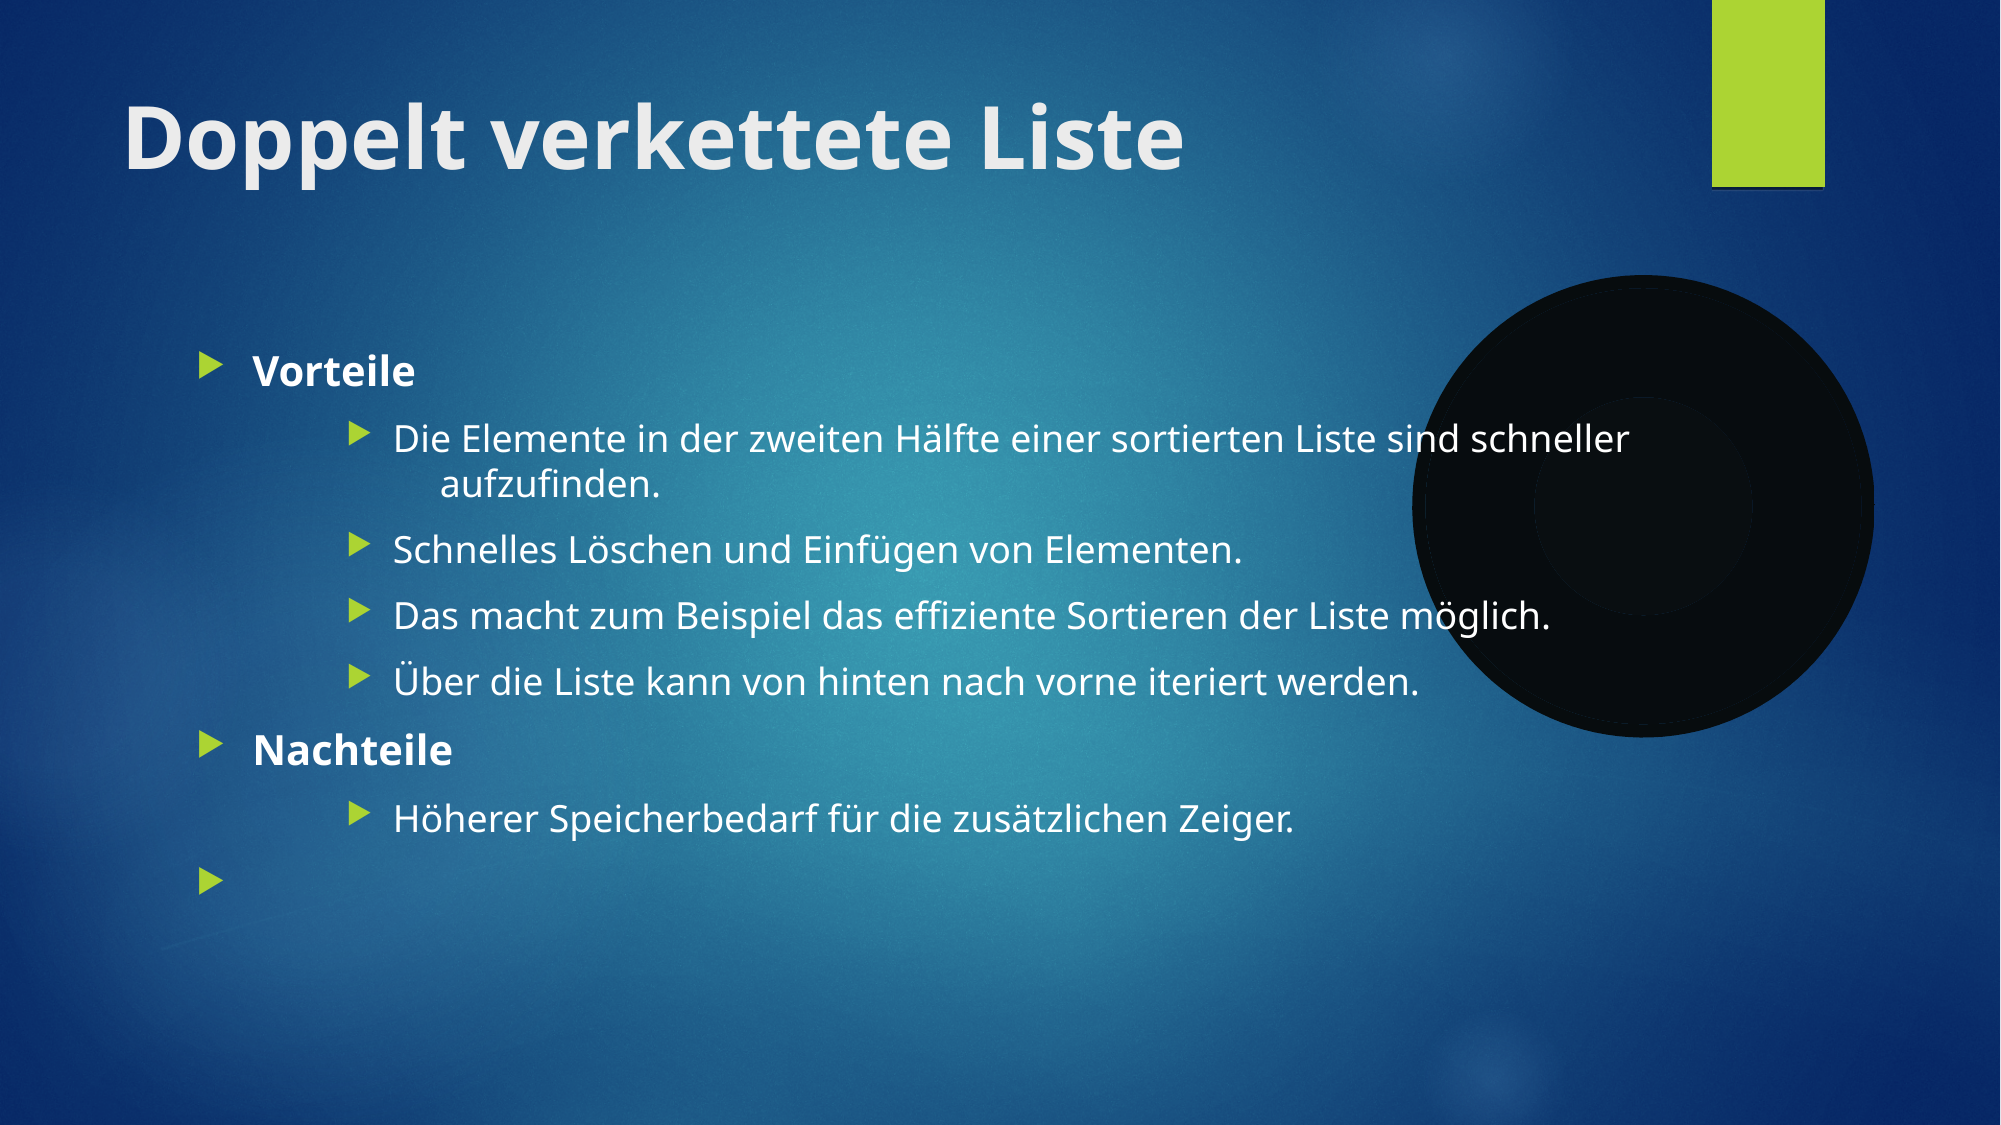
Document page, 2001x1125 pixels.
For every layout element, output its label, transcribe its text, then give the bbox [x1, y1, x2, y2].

list Vorteile Die Elemente in der zweiten Hälfte einer sortierten Liste sind schneller aufzufinden. Schnelles Löschen und Einfügen von Elementen. Das macht zum Beispiel das effiziente Sortieren der Liste möglich. Über die Liste kann von hinten nach vorne iteriert werden. Nachteile Höherer Speicherbedarf für die zusätzlichen Zeiger. [181, 336, 1649, 1026]
title Doppelt verkettete Liste [106, 74, 1649, 305]
